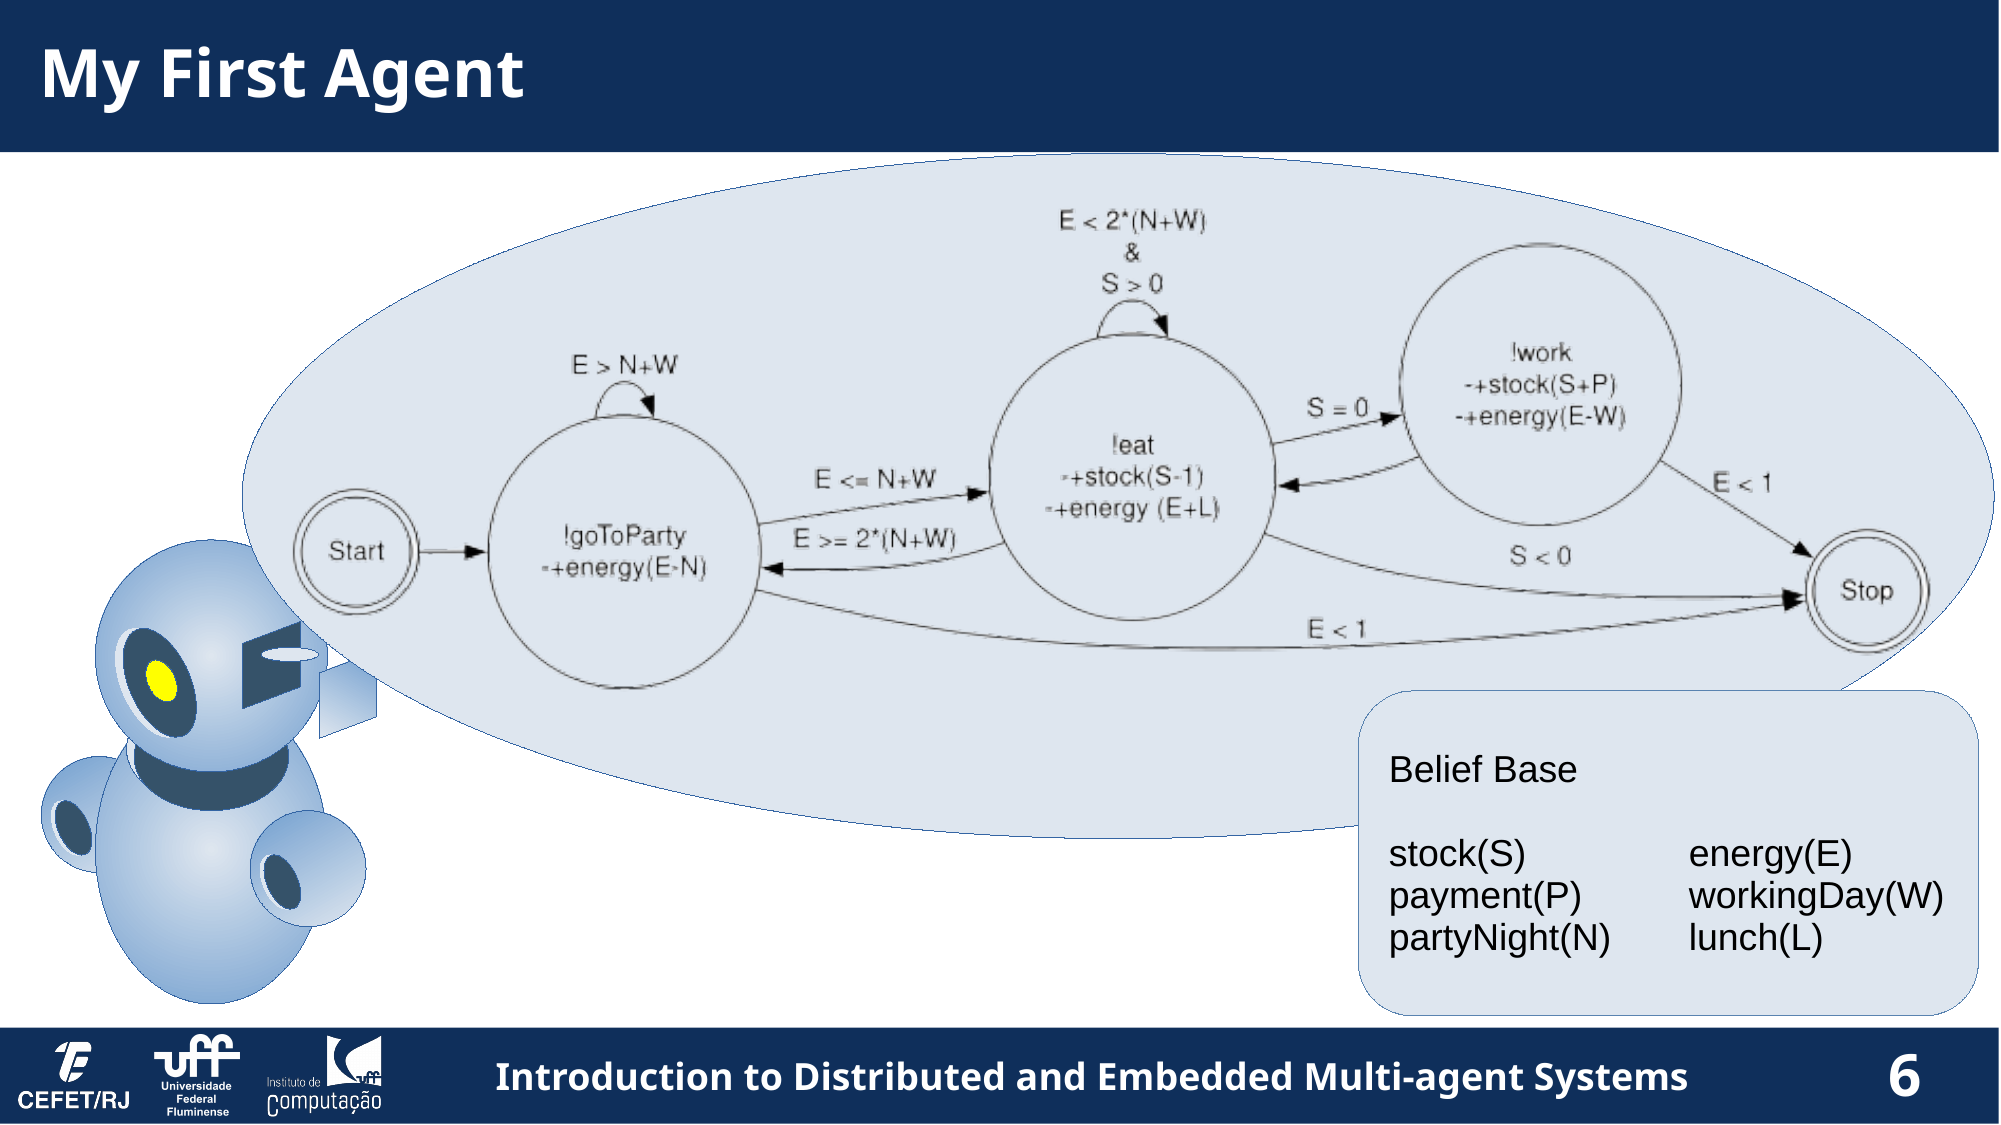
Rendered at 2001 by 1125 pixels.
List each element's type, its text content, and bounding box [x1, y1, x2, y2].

picture [153, 1033, 241, 1121]
text_box [691, 153, 1546, 197]
text_box [1941, 378, 1995, 614]
text_box Belief Base stock(S) energy(E) payment(P) workingDay(W) partyNight(N) lunch(L) [1358, 693, 1979, 1016]
picture [265, 1033, 383, 1117]
text_box [410, 698, 1384, 839]
text_box [41, 387, 377, 1004]
text_box My First Agent [25, 23, 1999, 119]
picture [18, 1021, 129, 1125]
picture [287, 197, 1941, 698]
